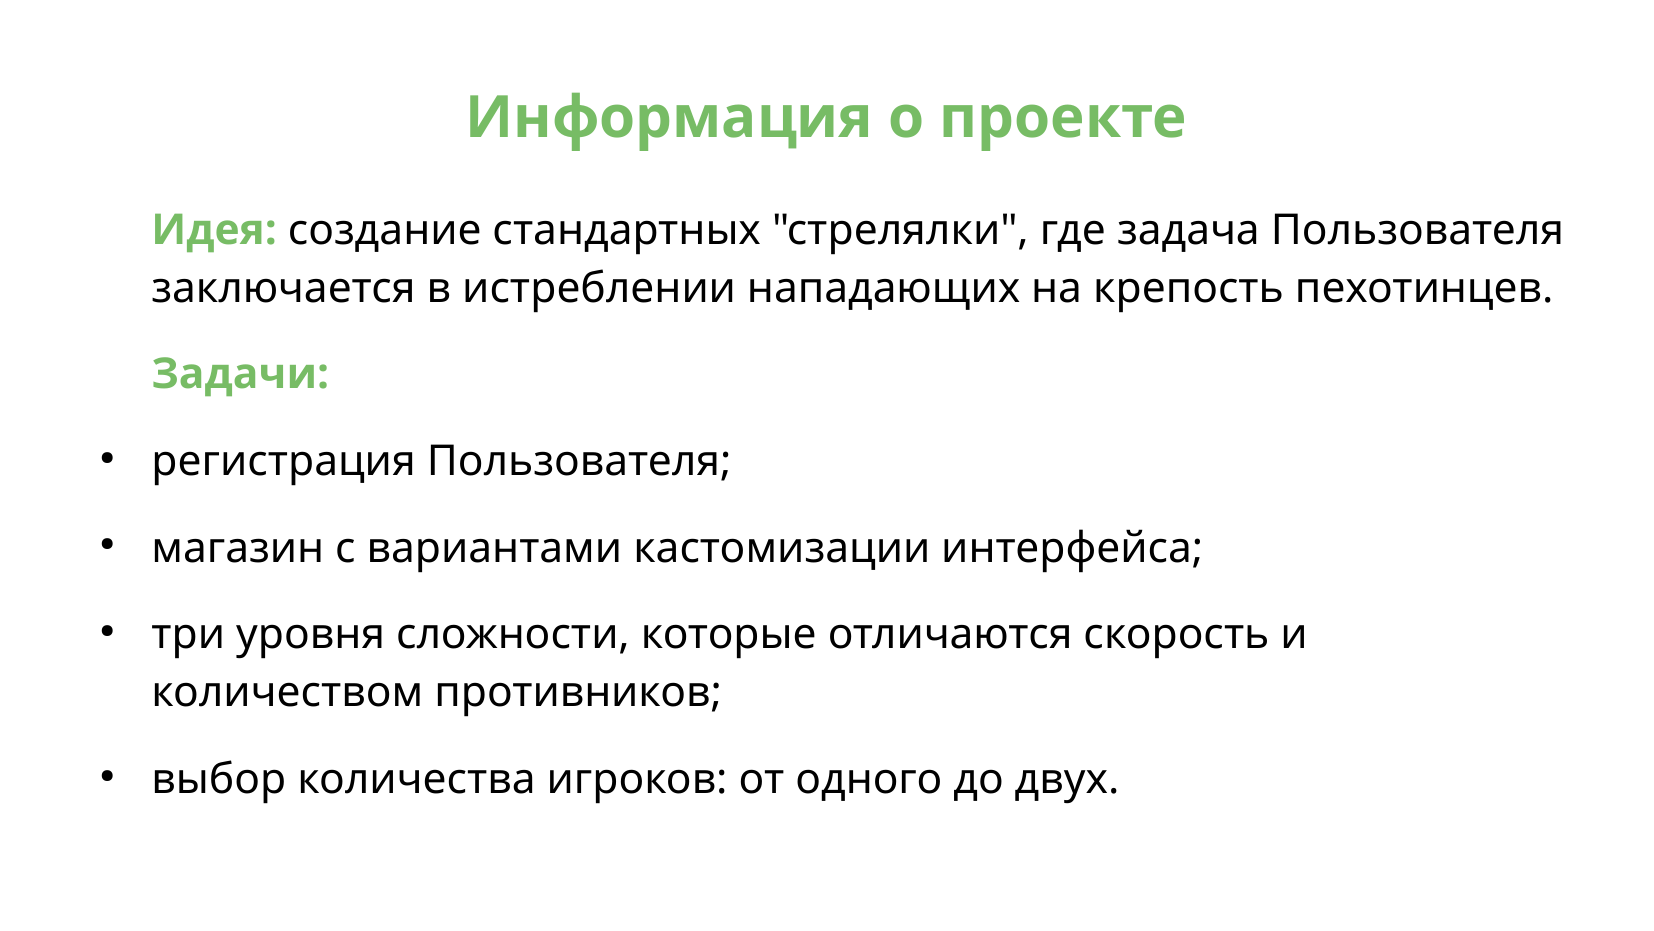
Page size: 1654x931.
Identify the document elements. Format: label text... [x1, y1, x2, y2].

list Идея: создание стандартных "стрелялки", где задача Пользователя заключается в истреблении нападающих на крепость пехотинцев. Задачи: регистрация Пользователя; магазин с вариантами кастомизации интерфейса; три уровня сложности, которые отличаются скорость и количеством противников; выбор количества игроков: от одного до двух. [82, 198, 1571, 827]
title Информация о проекте [82, 37, 1571, 193]
